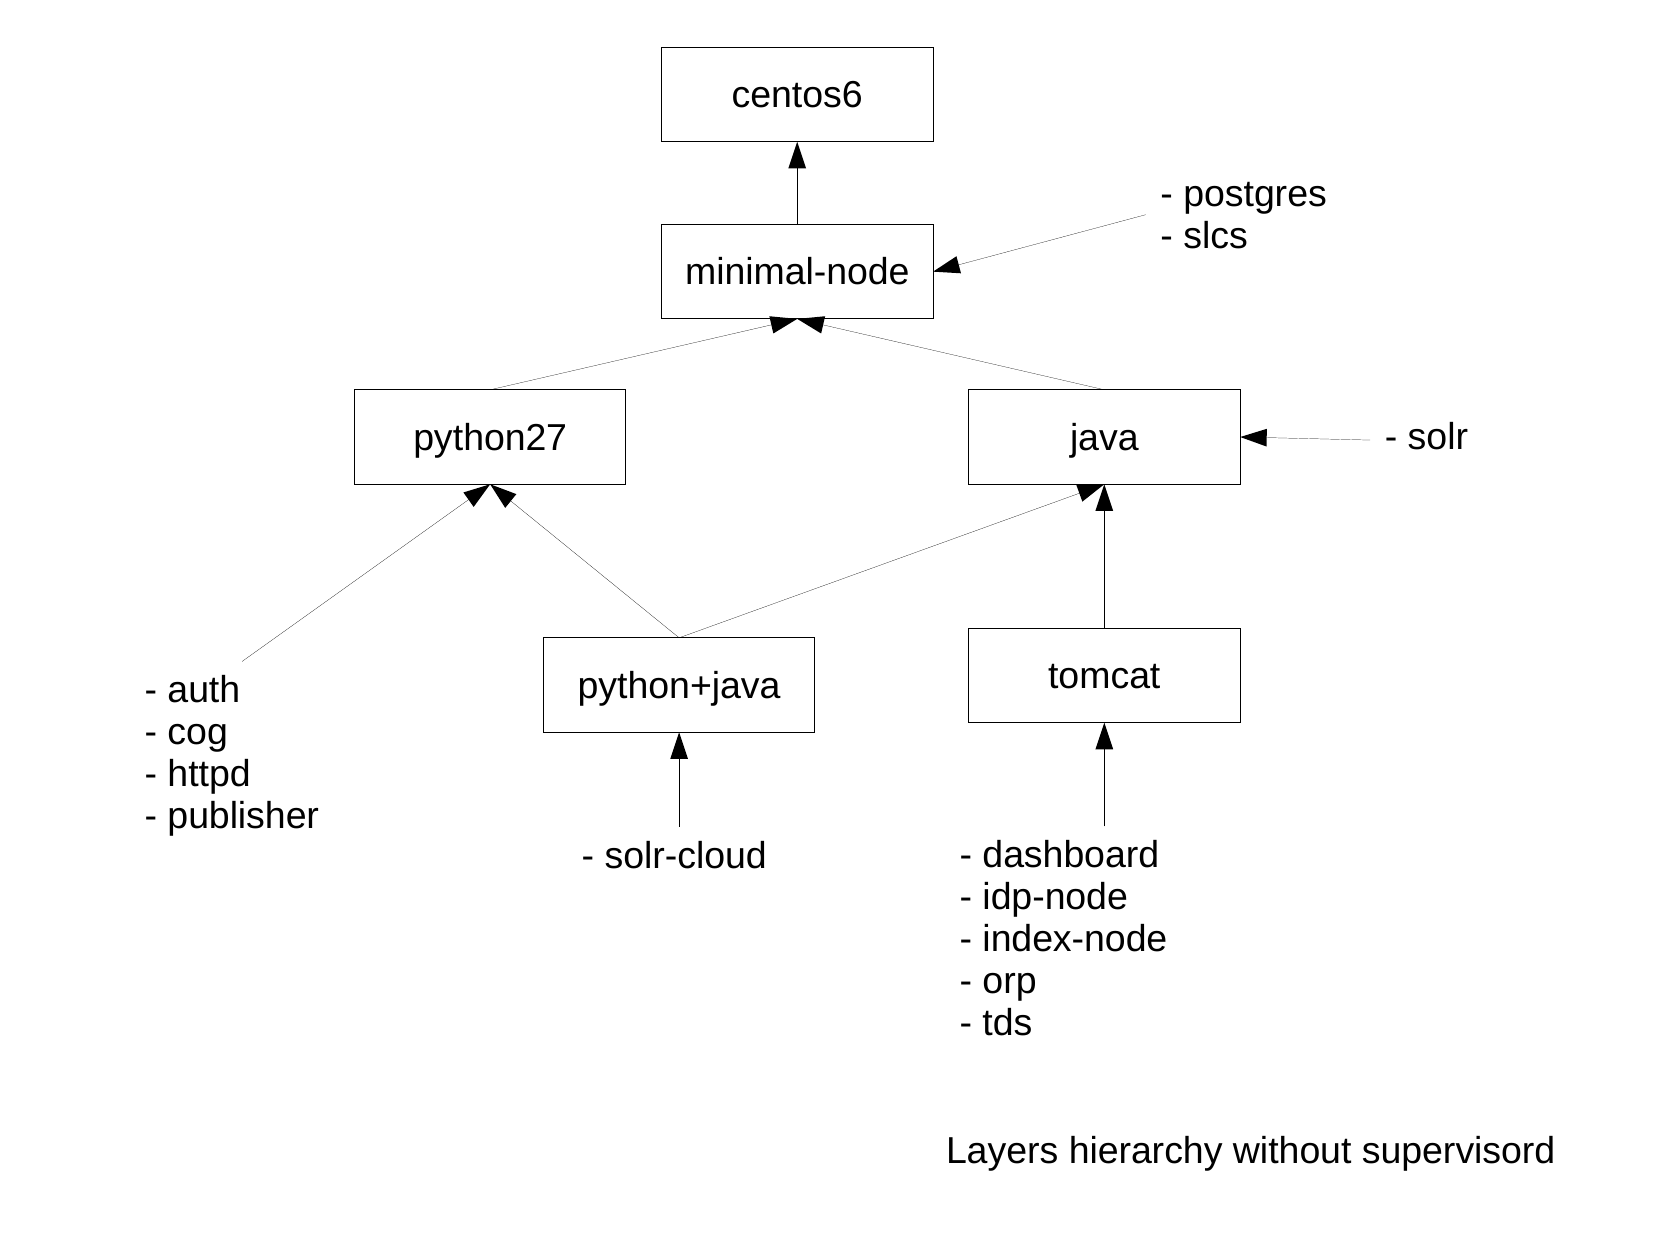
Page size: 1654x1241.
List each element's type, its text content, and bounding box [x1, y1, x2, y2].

text_box - auth - cog - httpd - publisher [129, 661, 355, 845]
text_box - solr-cloud [566, 826, 792, 892]
text_box python+java [543, 637, 815, 733]
text_box minimal-node [661, 224, 934, 319]
text_box python27 [354, 389, 626, 485]
text_box - dashboard - idp-node - index-node - orp - tds [944, 826, 1264, 1052]
text_box - postgres - slcs [1145, 165, 1371, 265]
text_box tomcat [968, 628, 1241, 723]
text_box Layers hierarchy without supervisord [931, 1122, 1630, 1179]
text_box centos6 [661, 47, 934, 142]
text_box java [968, 389, 1241, 485]
text_box - solr [1370, 407, 1595, 473]
